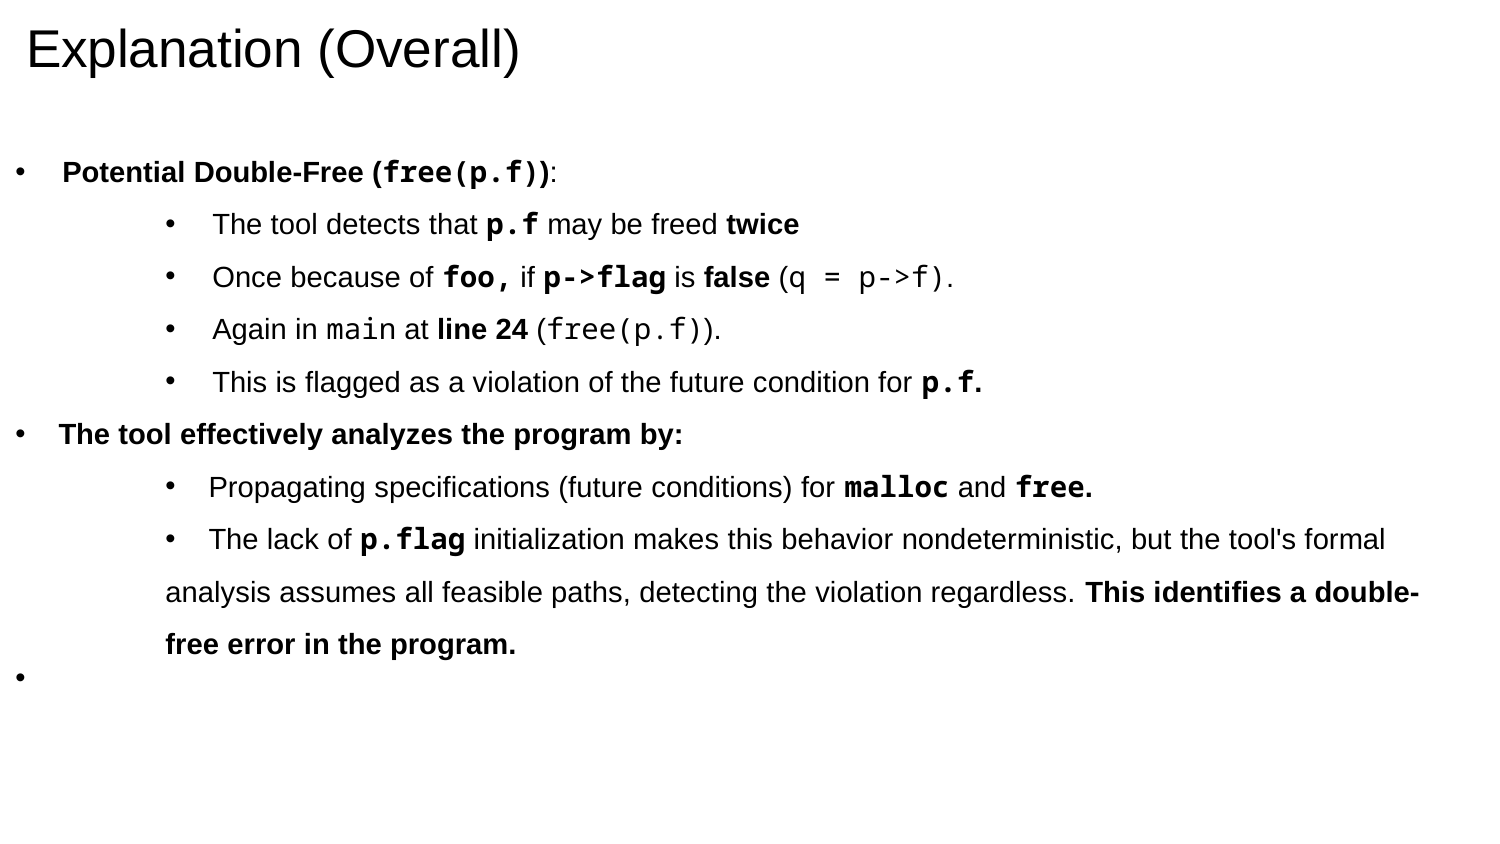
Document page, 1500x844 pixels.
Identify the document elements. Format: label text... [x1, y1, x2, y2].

text_box Potential Double-Free (free(p.f)): The tool detects that p.f may be freed twice Once because of foo, if p->flag is false (q = p->f). Again in main at line 24 (free(p.f)). This is flagged as a violation of the future condition for p.f. The tool effectively analyzes the program by: Propagating specifications (future conditions) for malloc and free. The lack of p.flag initialization makes this behavior nondeterministic, but the tool's formal analysis assumes all feasible paths, detecting the violation regardless. This identifies a double-free error in the program. [0, 93, 1489, 844]
title Explanation (Overall) [11, 0, 1409, 94]
